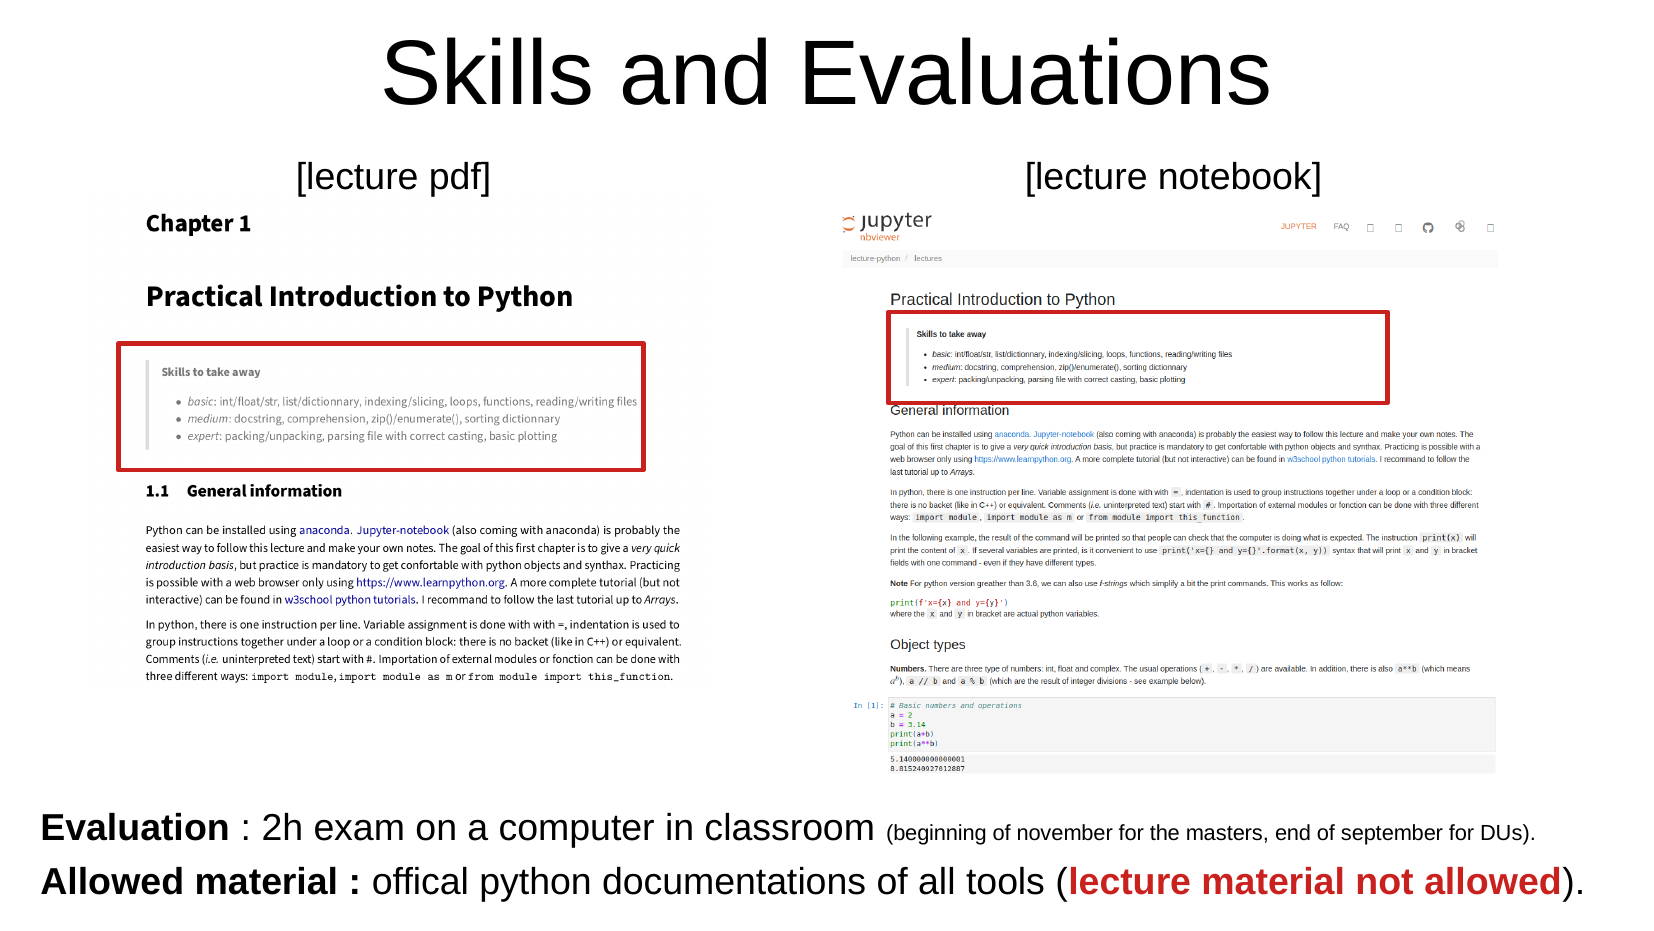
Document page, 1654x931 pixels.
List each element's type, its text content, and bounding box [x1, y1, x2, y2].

text_box [lecture notebook] [1004, 148, 1343, 206]
picture [818, 206, 1532, 799]
text_box [lecture pdf] [262, 148, 526, 206]
picture [86, 193, 713, 688]
text_box Evaluation : 2h exam on a computer in classroom (beginning of november for the masters, end of september for DUs). Allowed material : offical python documentations of all tools (lecture material not allowed). [25, 799, 1639, 931]
title Skills and Evaluations [82, 0, 1571, 151]
